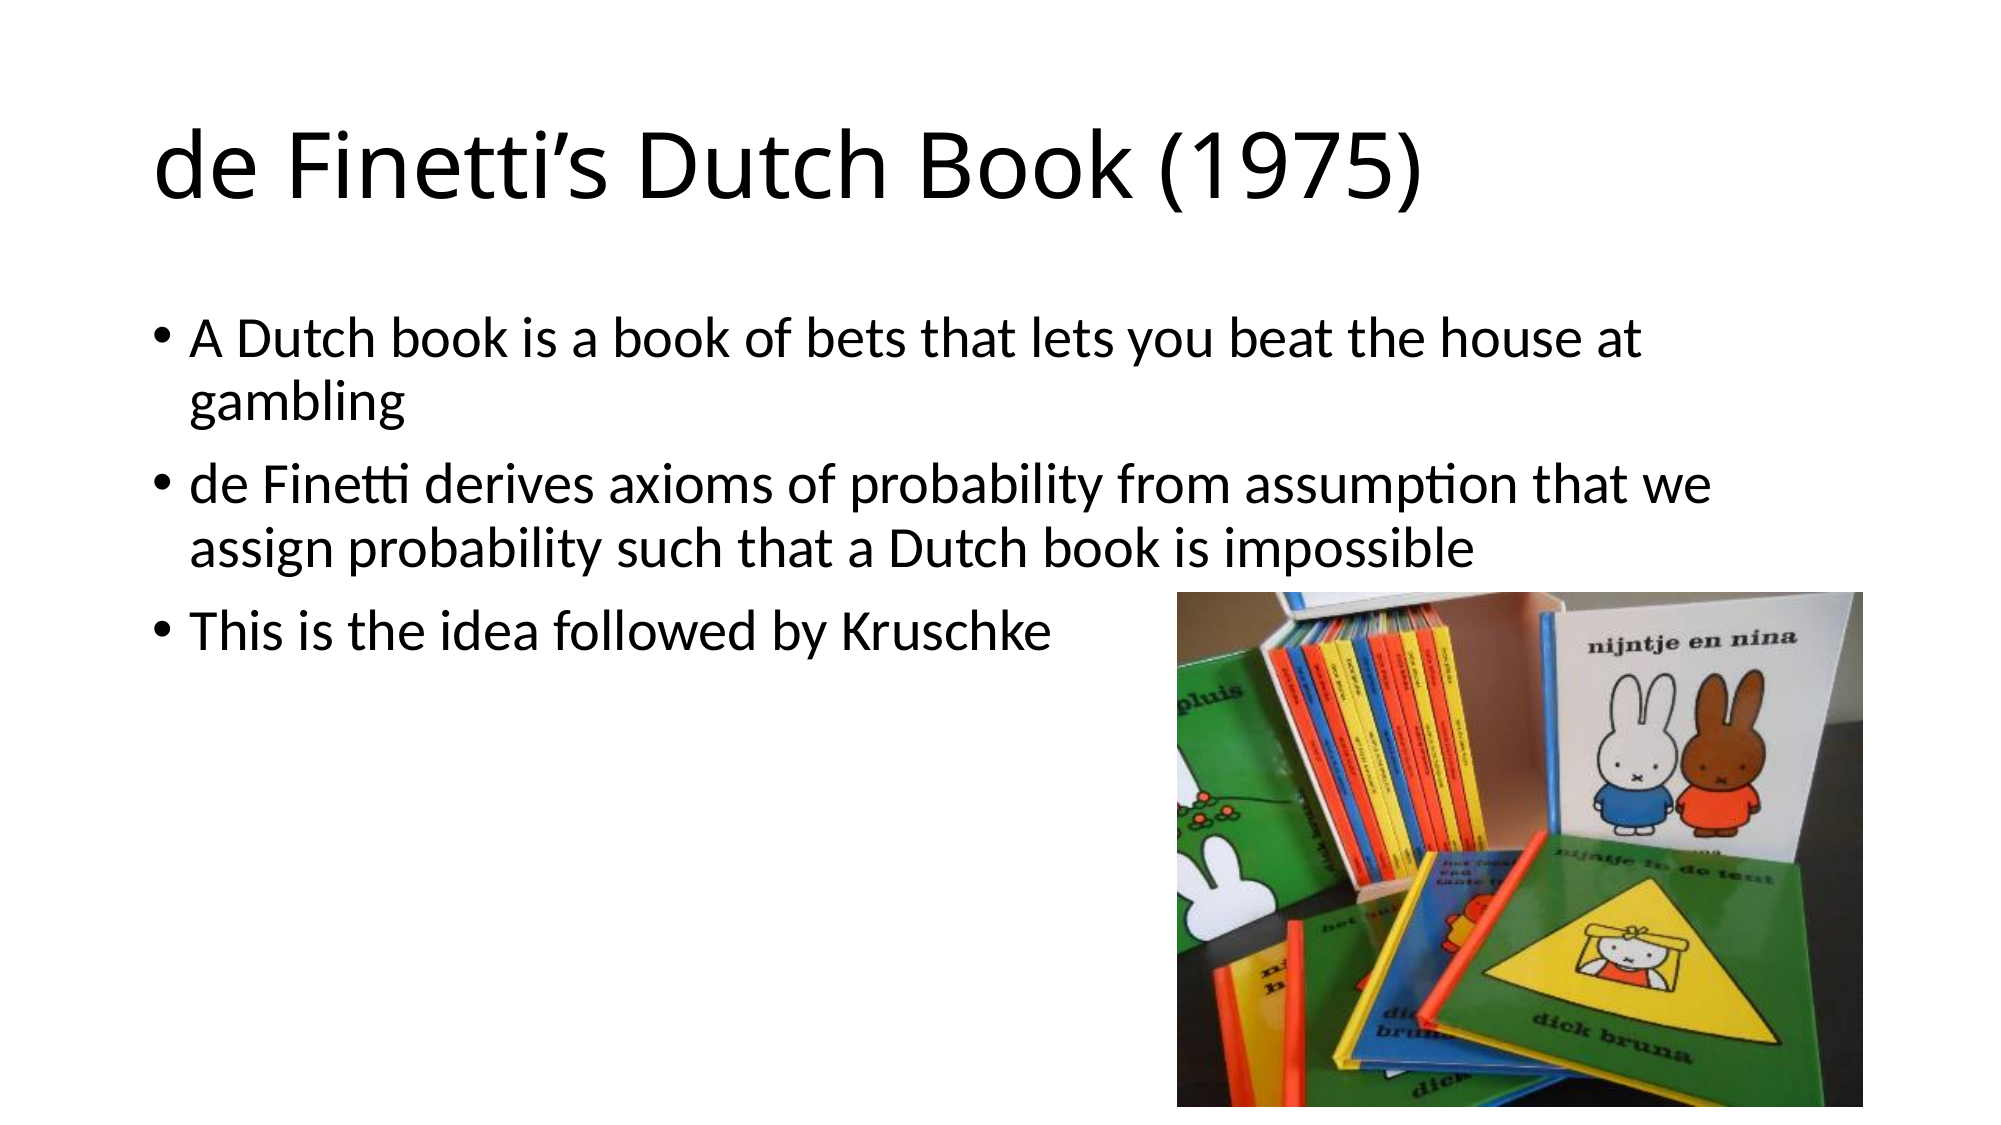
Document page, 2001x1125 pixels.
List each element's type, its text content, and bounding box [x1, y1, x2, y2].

list A Dutch book is a book of bets that lets you beat the house at gambling de Finetti derives axioms of probability from assumption that we assign probability such that a Dutch book is impossible This is the idea followed by Kruschke [137, 299, 1863, 1014]
picture [1177, 592, 1863, 1107]
title de Finetti’s Dutch Book (1975) [137, 59, 1863, 278]
